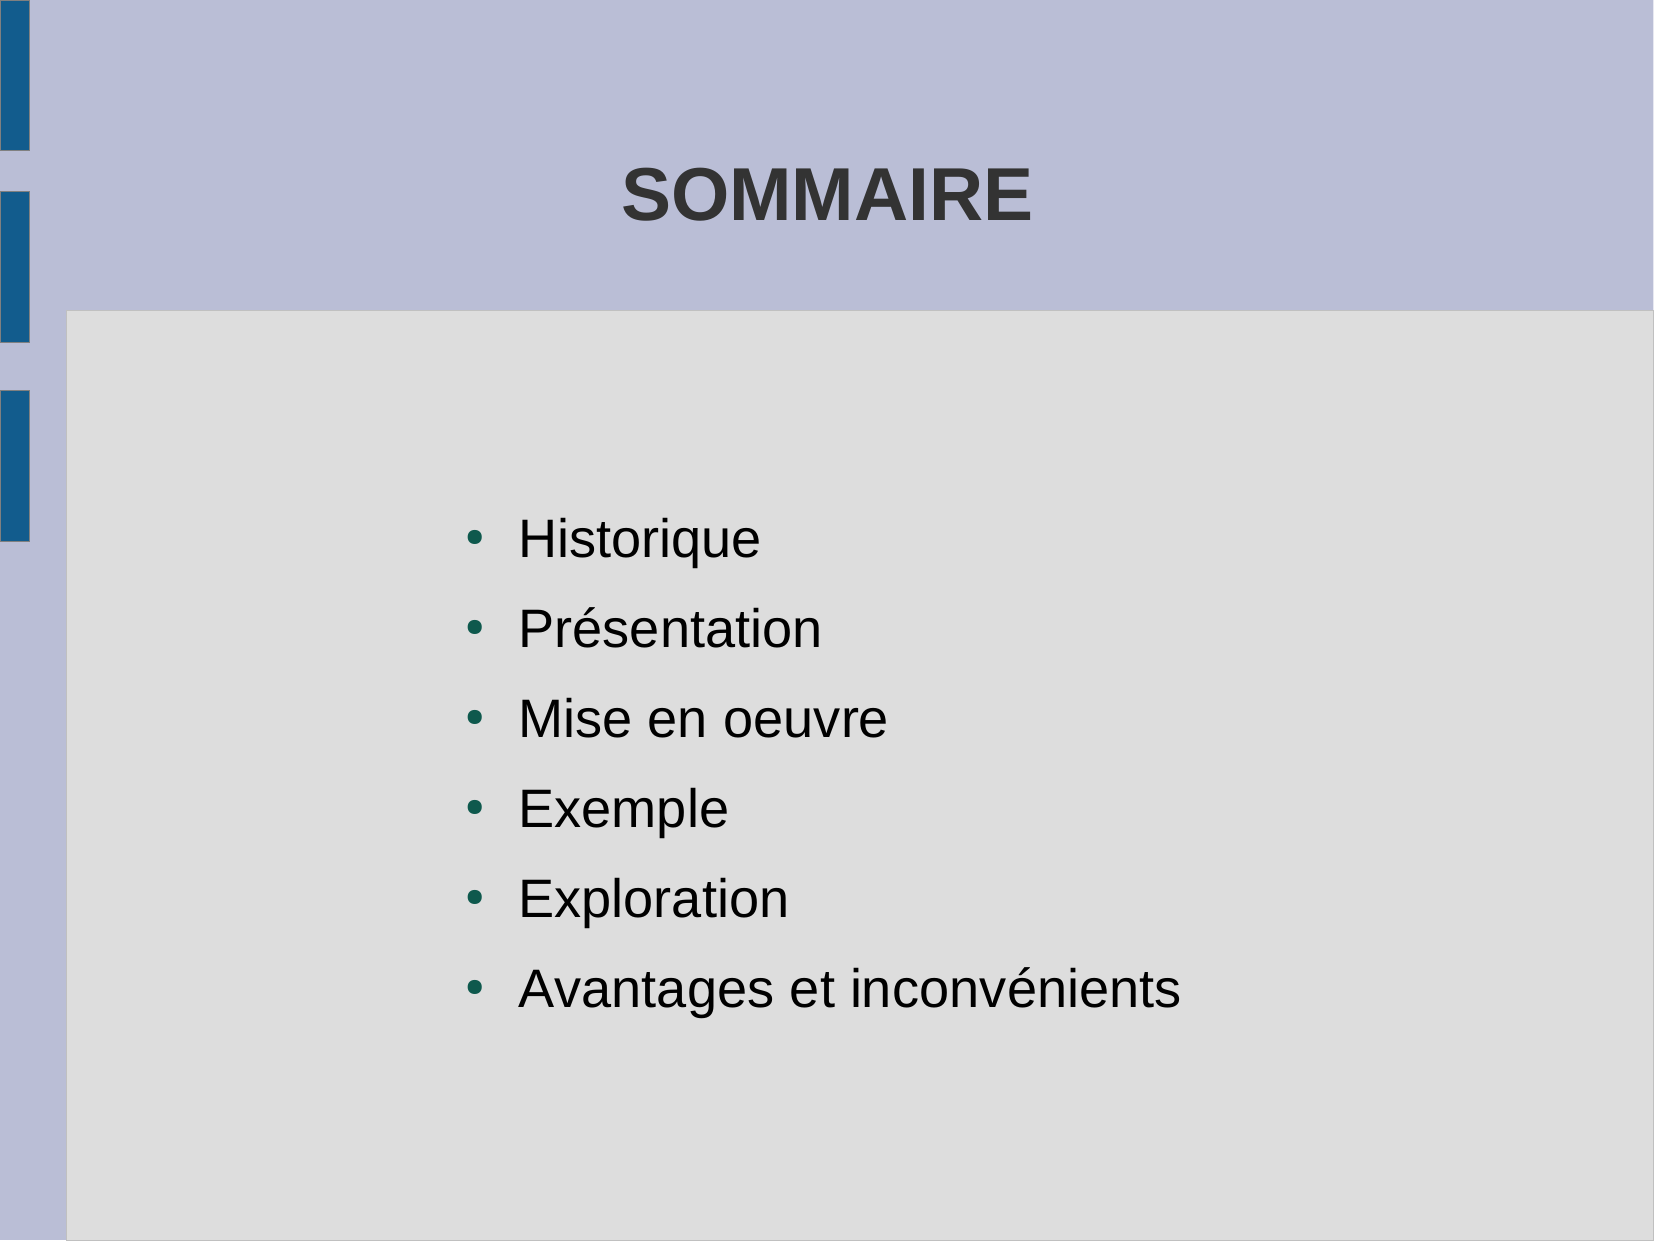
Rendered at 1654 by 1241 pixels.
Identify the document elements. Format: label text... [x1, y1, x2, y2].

list Historique Présentation Mise en oeuvre Exemple Exploration Avantages et inconvénients [447, 508, 1307, 1020]
title SOMMAIRE [121, 91, 1534, 299]
